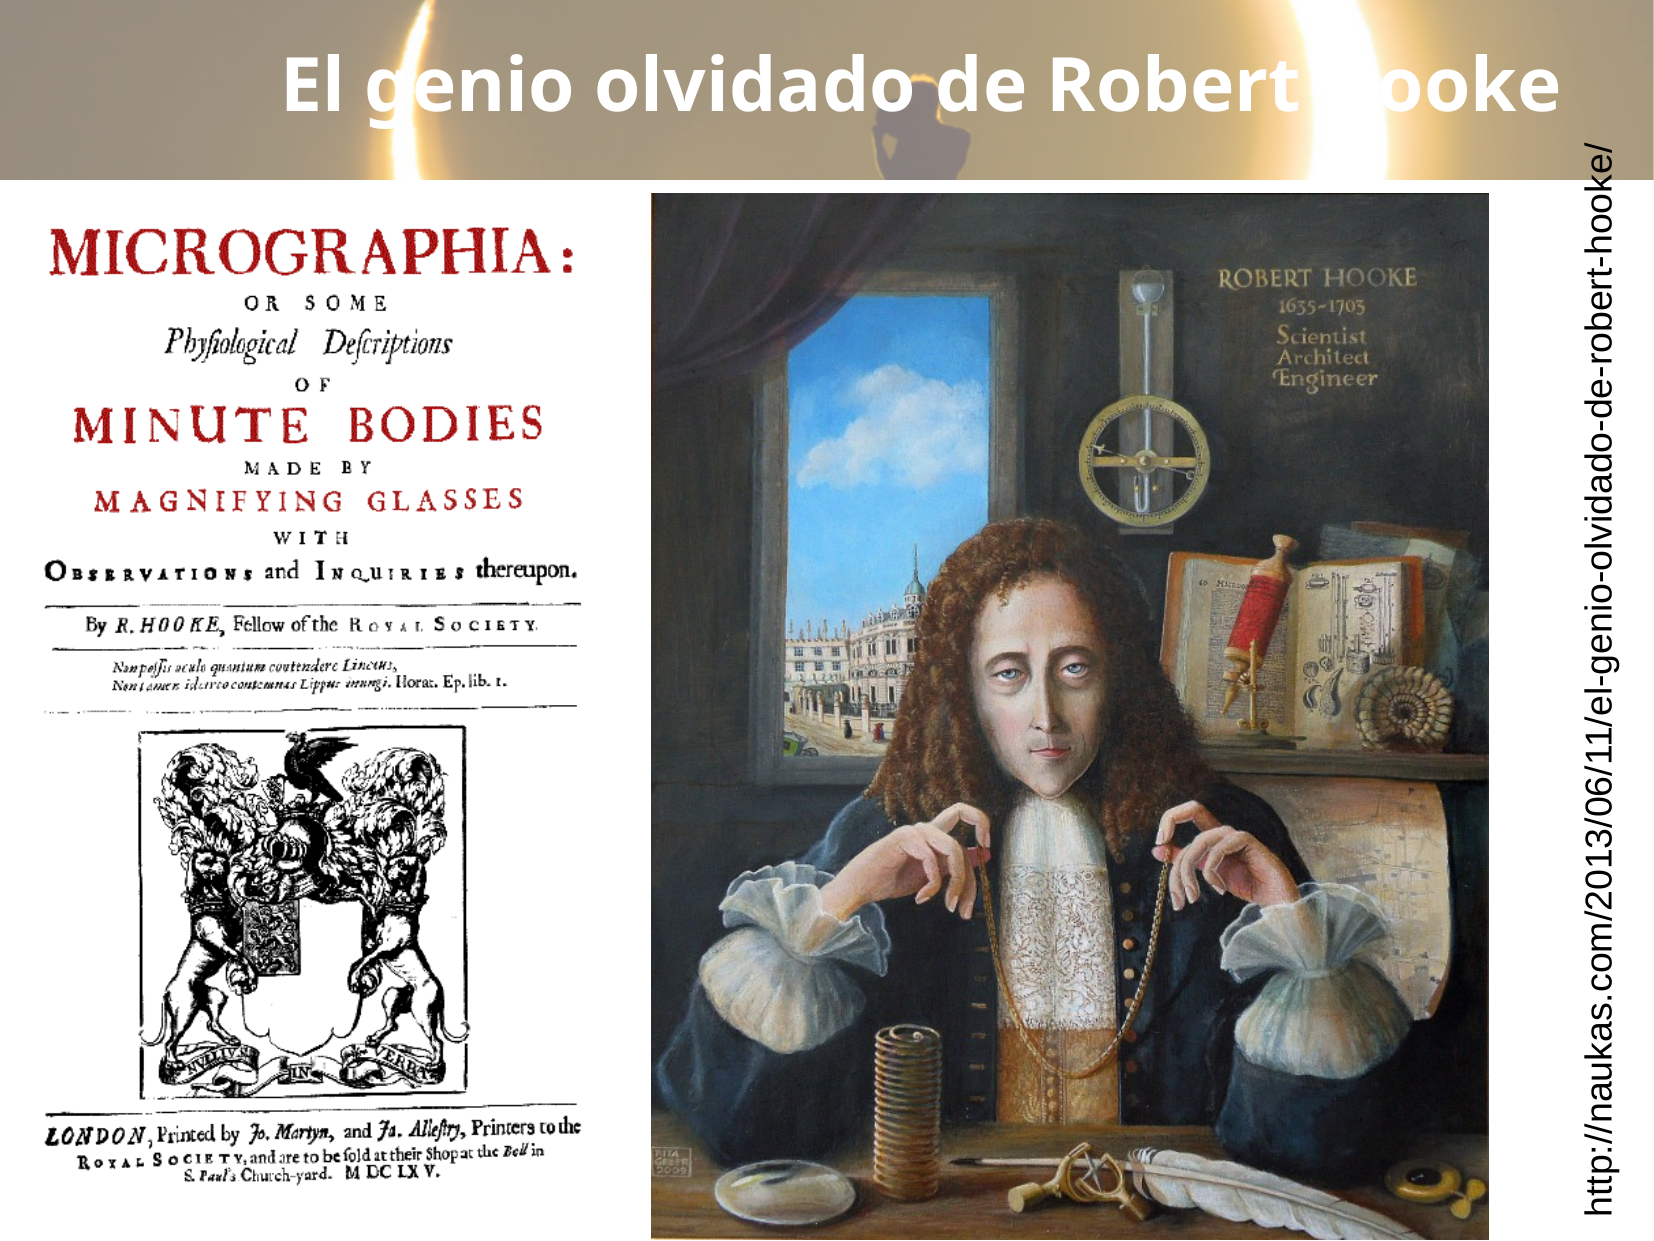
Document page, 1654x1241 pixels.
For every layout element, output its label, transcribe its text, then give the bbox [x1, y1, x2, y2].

picture [32, 206, 603, 1217]
picture [651, 193, 1489, 1241]
text_box http://naukas.com/2013/06/11/el-genio-olvidado-de-robert-hooke/ [1570, 128, 1628, 1233]
picture [0, 0, 1654, 180]
title El genio olvidado de Robert Hooke [75, 19, 1563, 150]
